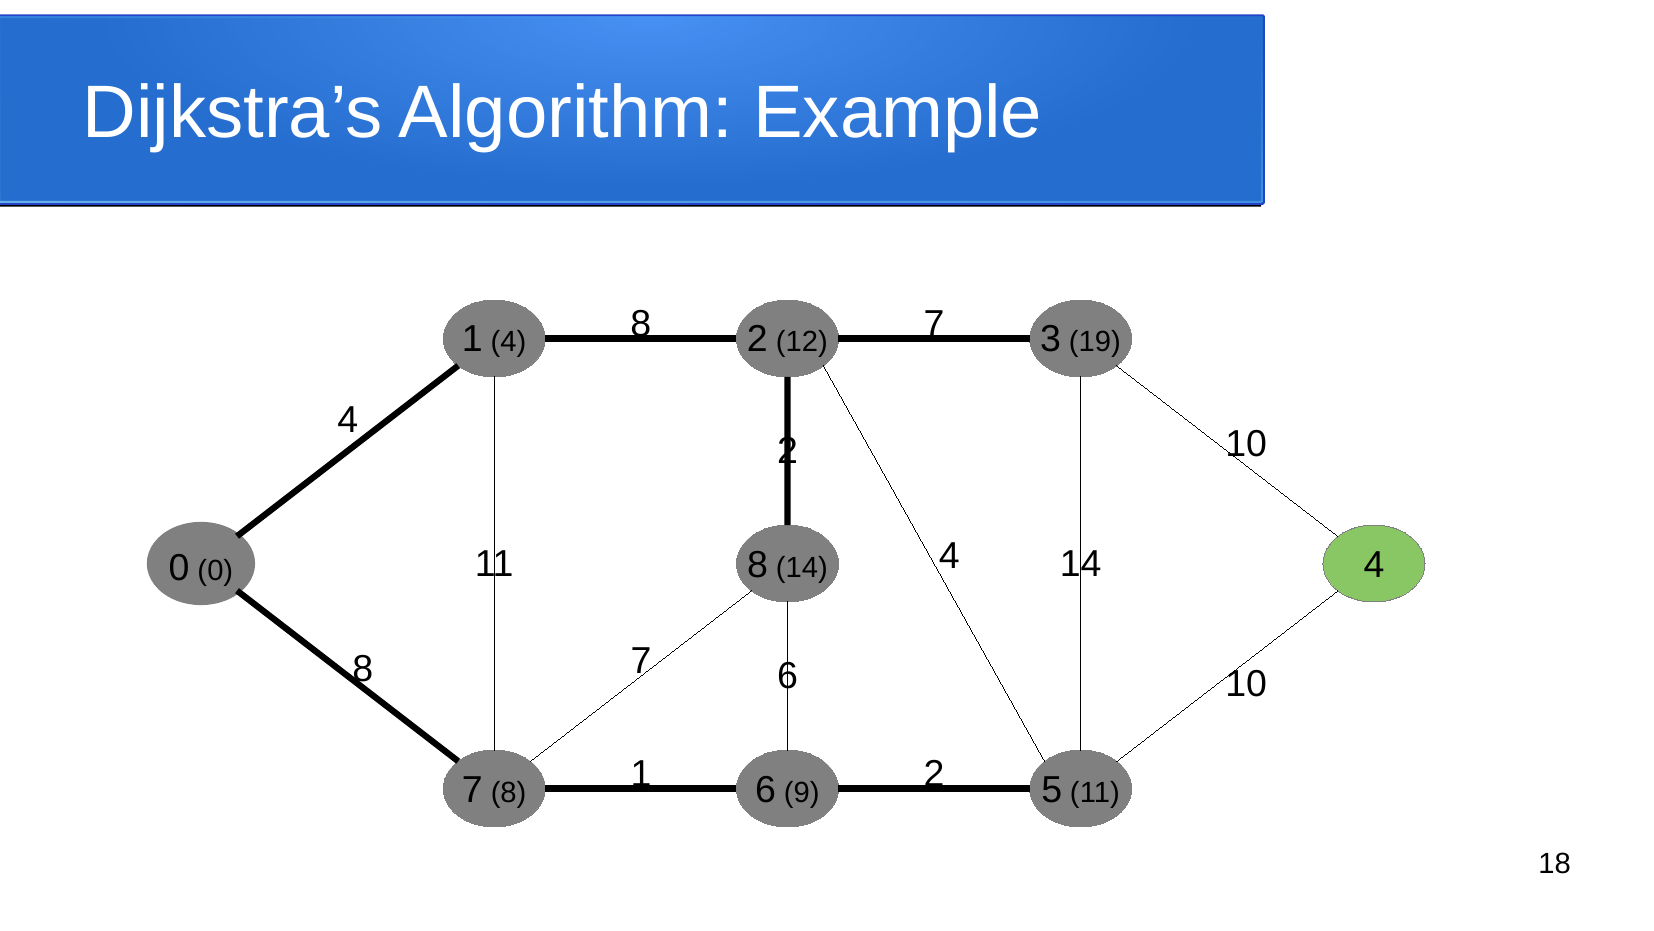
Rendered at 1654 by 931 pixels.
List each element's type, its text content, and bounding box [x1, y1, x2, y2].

text_box 6 (9) [736, 750, 839, 827]
text_box 1 (4) [443, 300, 545, 377]
text_box 5 (11) [1029, 750, 1132, 827]
text_box 8 (14) [736, 525, 839, 602]
title Dijkstra’s Algorithm: Example [82, 35, 1235, 189]
text_box 2 (12) [736, 300, 839, 377]
text_box 7 (8) [443, 750, 545, 827]
text_box 0 (0) [149, 525, 252, 602]
text_box 4 [1322, 525, 1426, 602]
text_box 3 (19) [1029, 300, 1132, 377]
